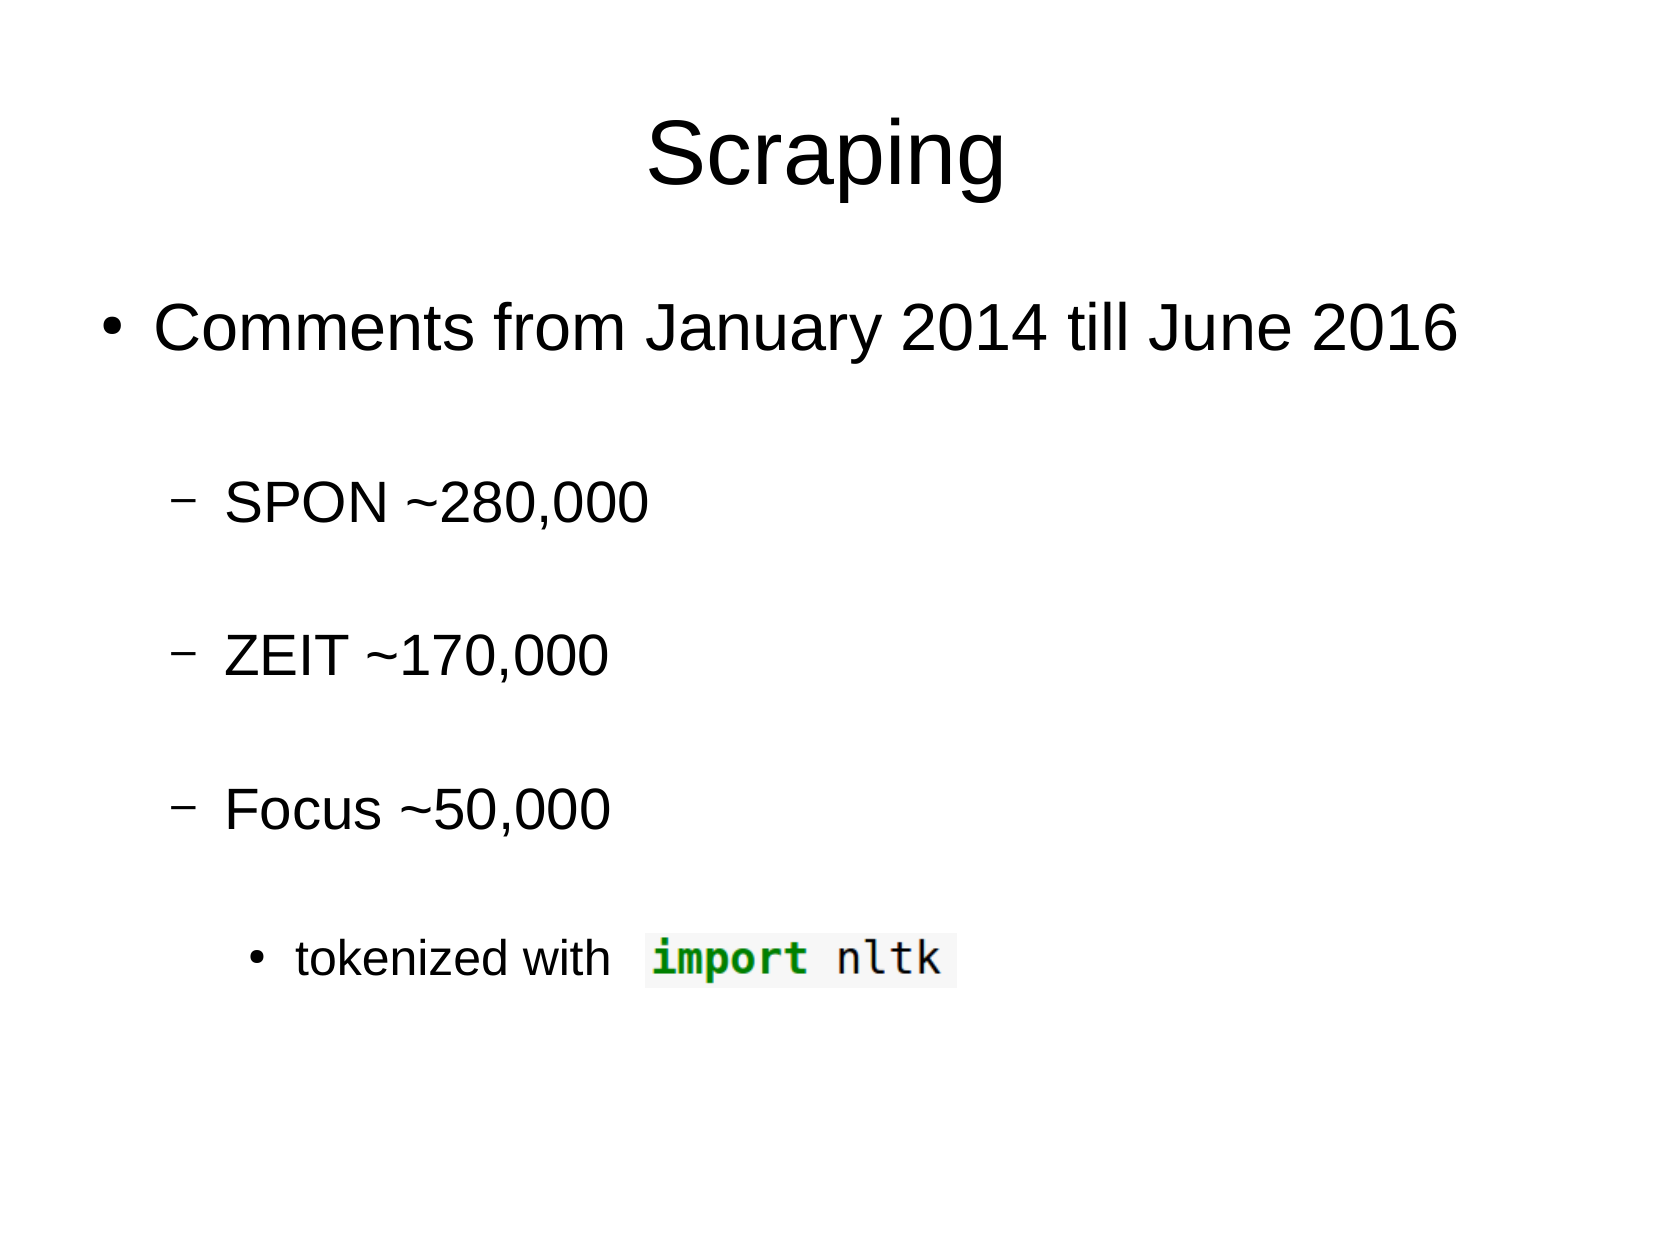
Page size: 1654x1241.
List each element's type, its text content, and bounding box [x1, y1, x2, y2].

picture [645, 933, 957, 988]
list Comments from January 2014 till June 2016 SPON ~280,000 ZEIT ~170,000 Focus ~50,000 tokenized with [82, 290, 1571, 1146]
title Scraping [82, 49, 1571, 257]
